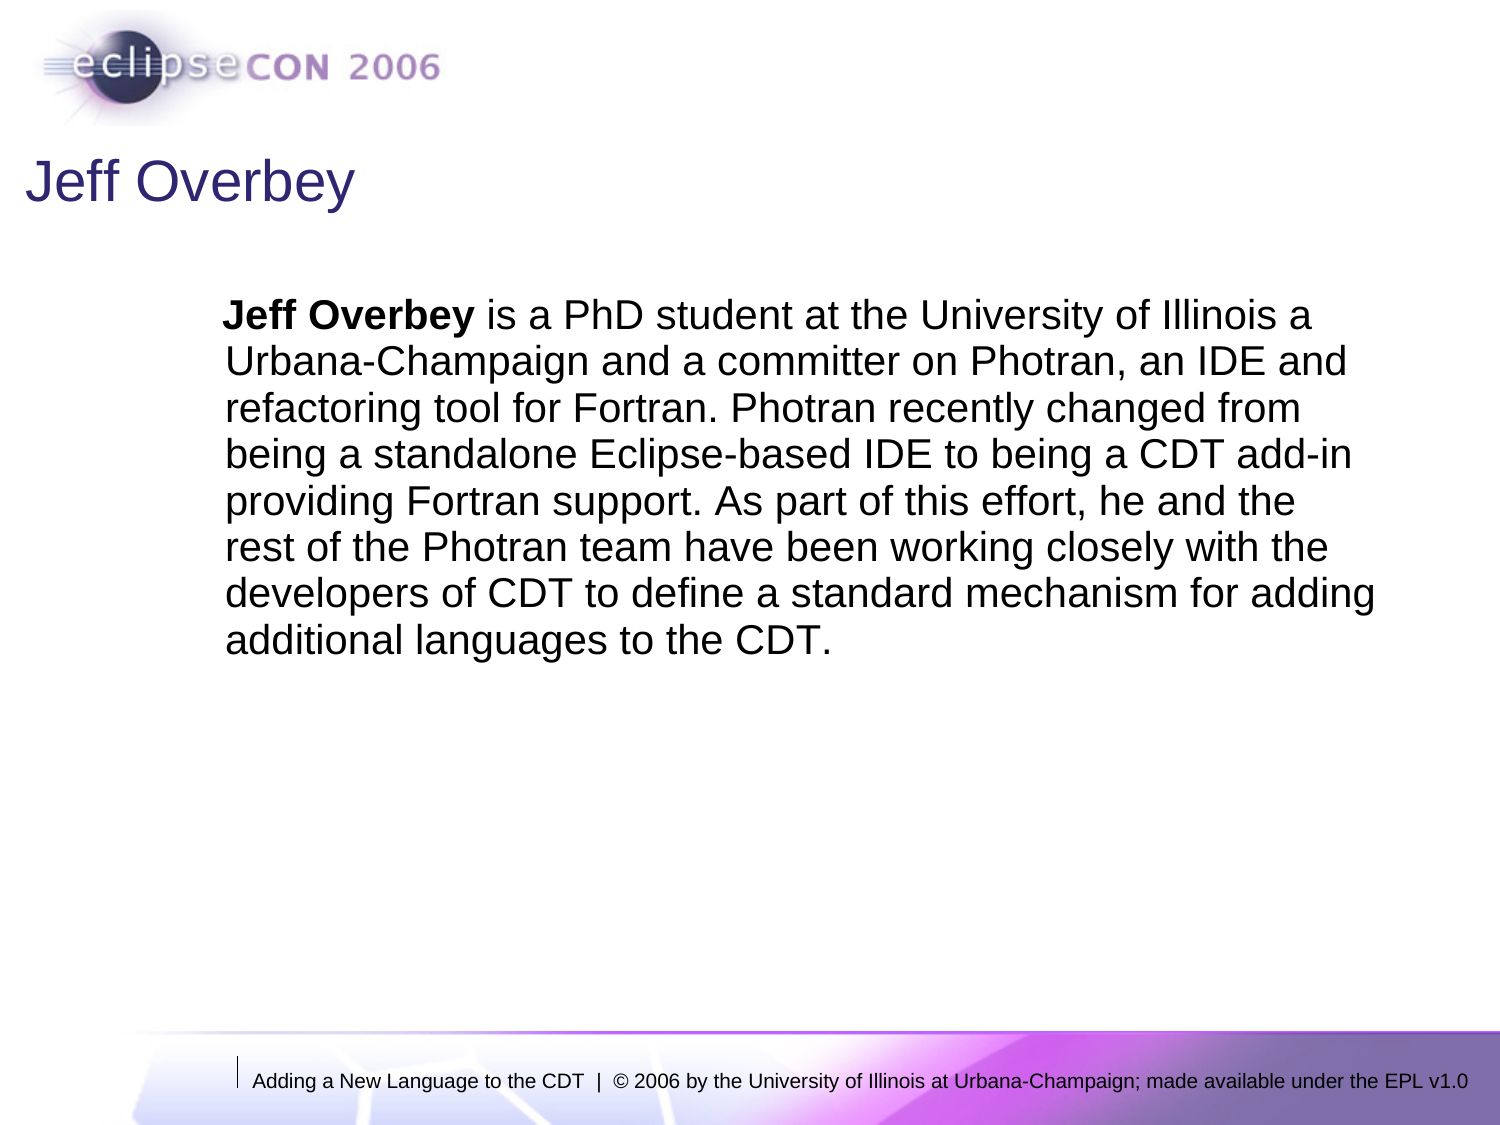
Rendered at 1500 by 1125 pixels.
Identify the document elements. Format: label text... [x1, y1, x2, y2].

list Jeff Overbey is a PhD student at the University of Illinois a Urbana-Champaign and a committer on Photran, an IDE and refactoring tool for Fortran. Photran recently changed from being a standalone Eclipse-based IDE to being a CDT add-in providing Fortran support. As part of this effort, he and the rest of the Photran team have been working closely with the developers of CDT to define a standard mechanism for adding additional languages to the CDT. [187, 291, 1378, 932]
title Jeff Overbey [25, 142, 1378, 225]
picture [0, 1031, 1500, 1125]
picture [31, 10, 1040, 126]
